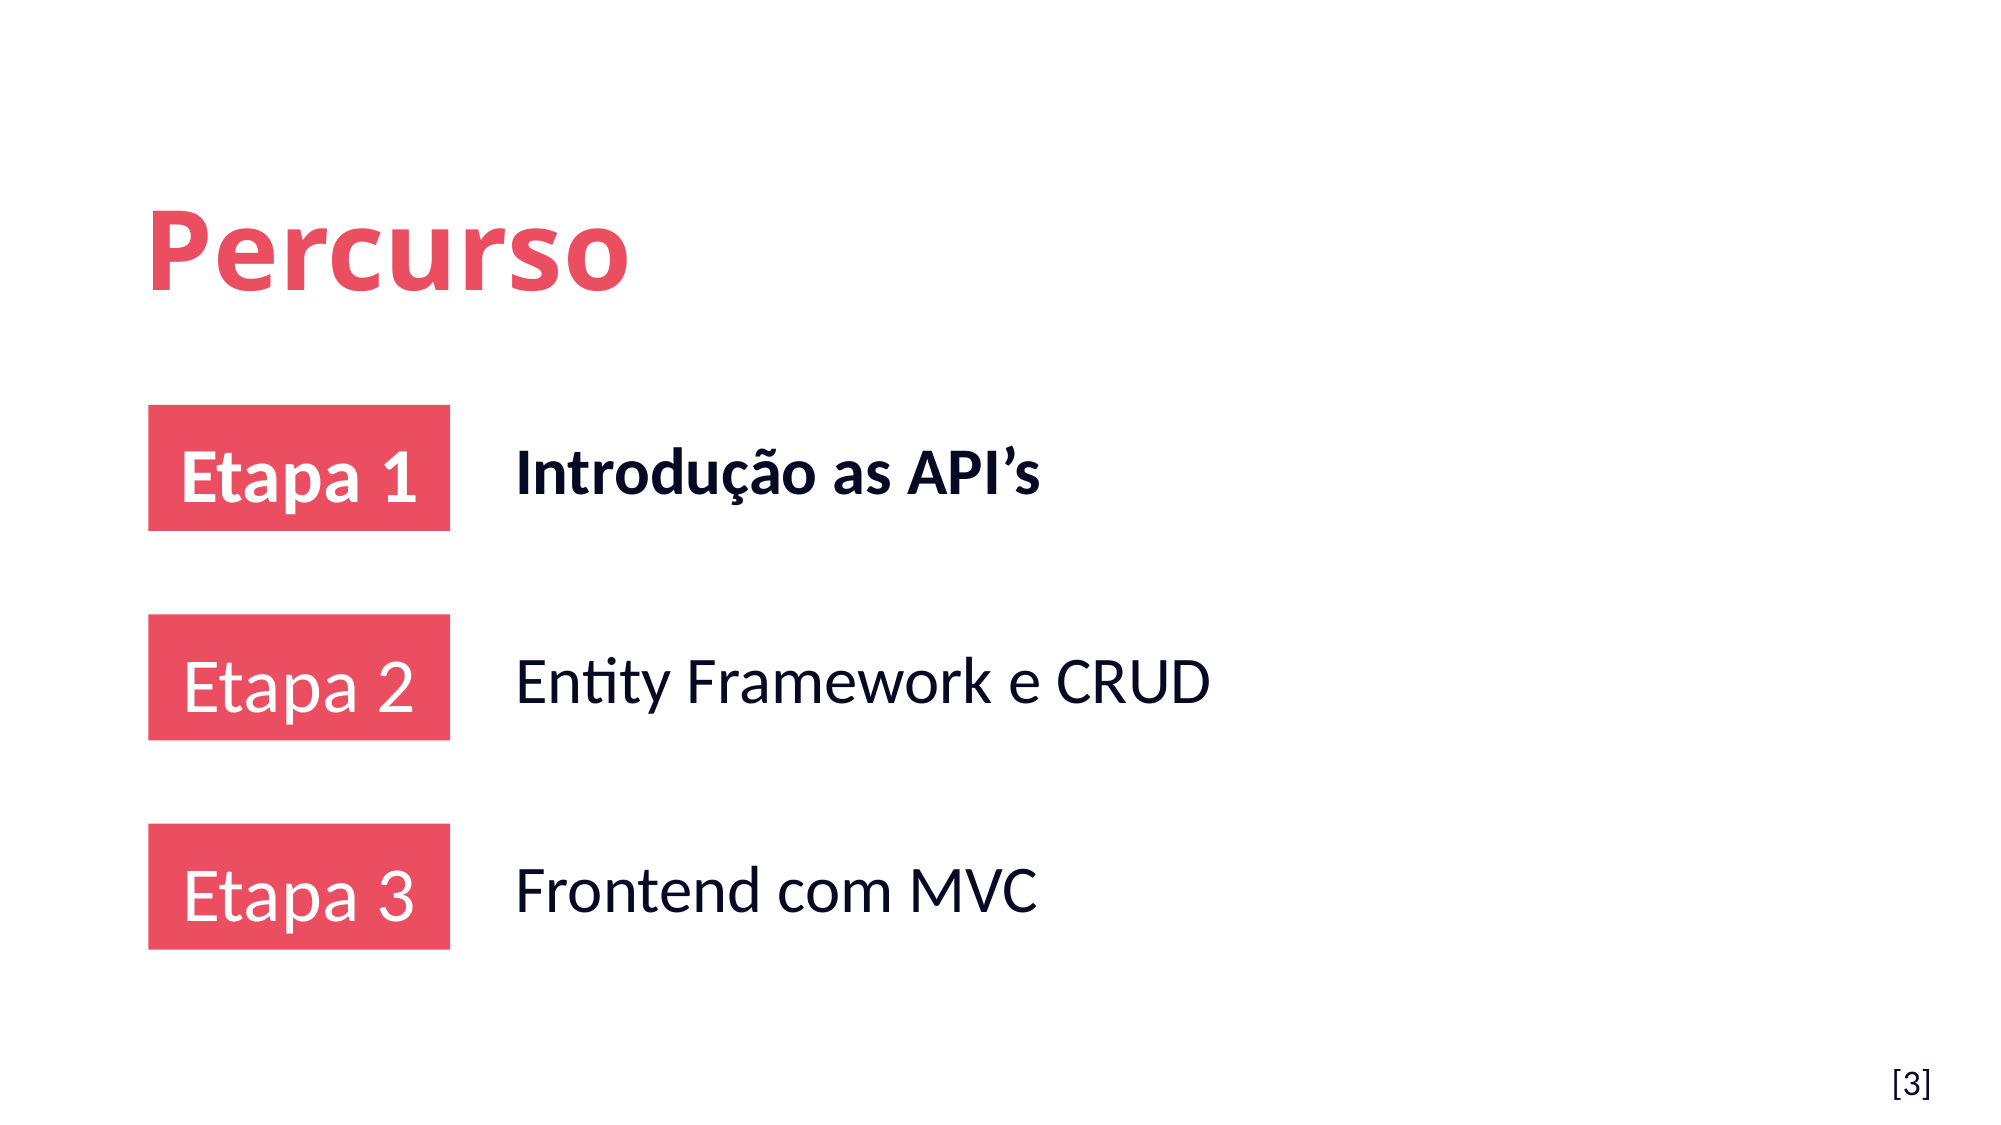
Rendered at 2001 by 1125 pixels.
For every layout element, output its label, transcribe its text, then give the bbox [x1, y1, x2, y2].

text_box Etapa 1 [148, 404, 451, 531]
text_box Etapa 3 [148, 823, 451, 950]
slide_number [3] [1871, 1038, 1992, 1125]
text_box Frontend com MVC [495, 836, 1845, 937]
text_box Introdução as API’s [495, 418, 1845, 519]
text_box Etapa 2 [148, 614, 451, 741]
text_box Percurso [123, 139, 1745, 324]
text_box Entity Framework e CRUD [495, 627, 1916, 728]
